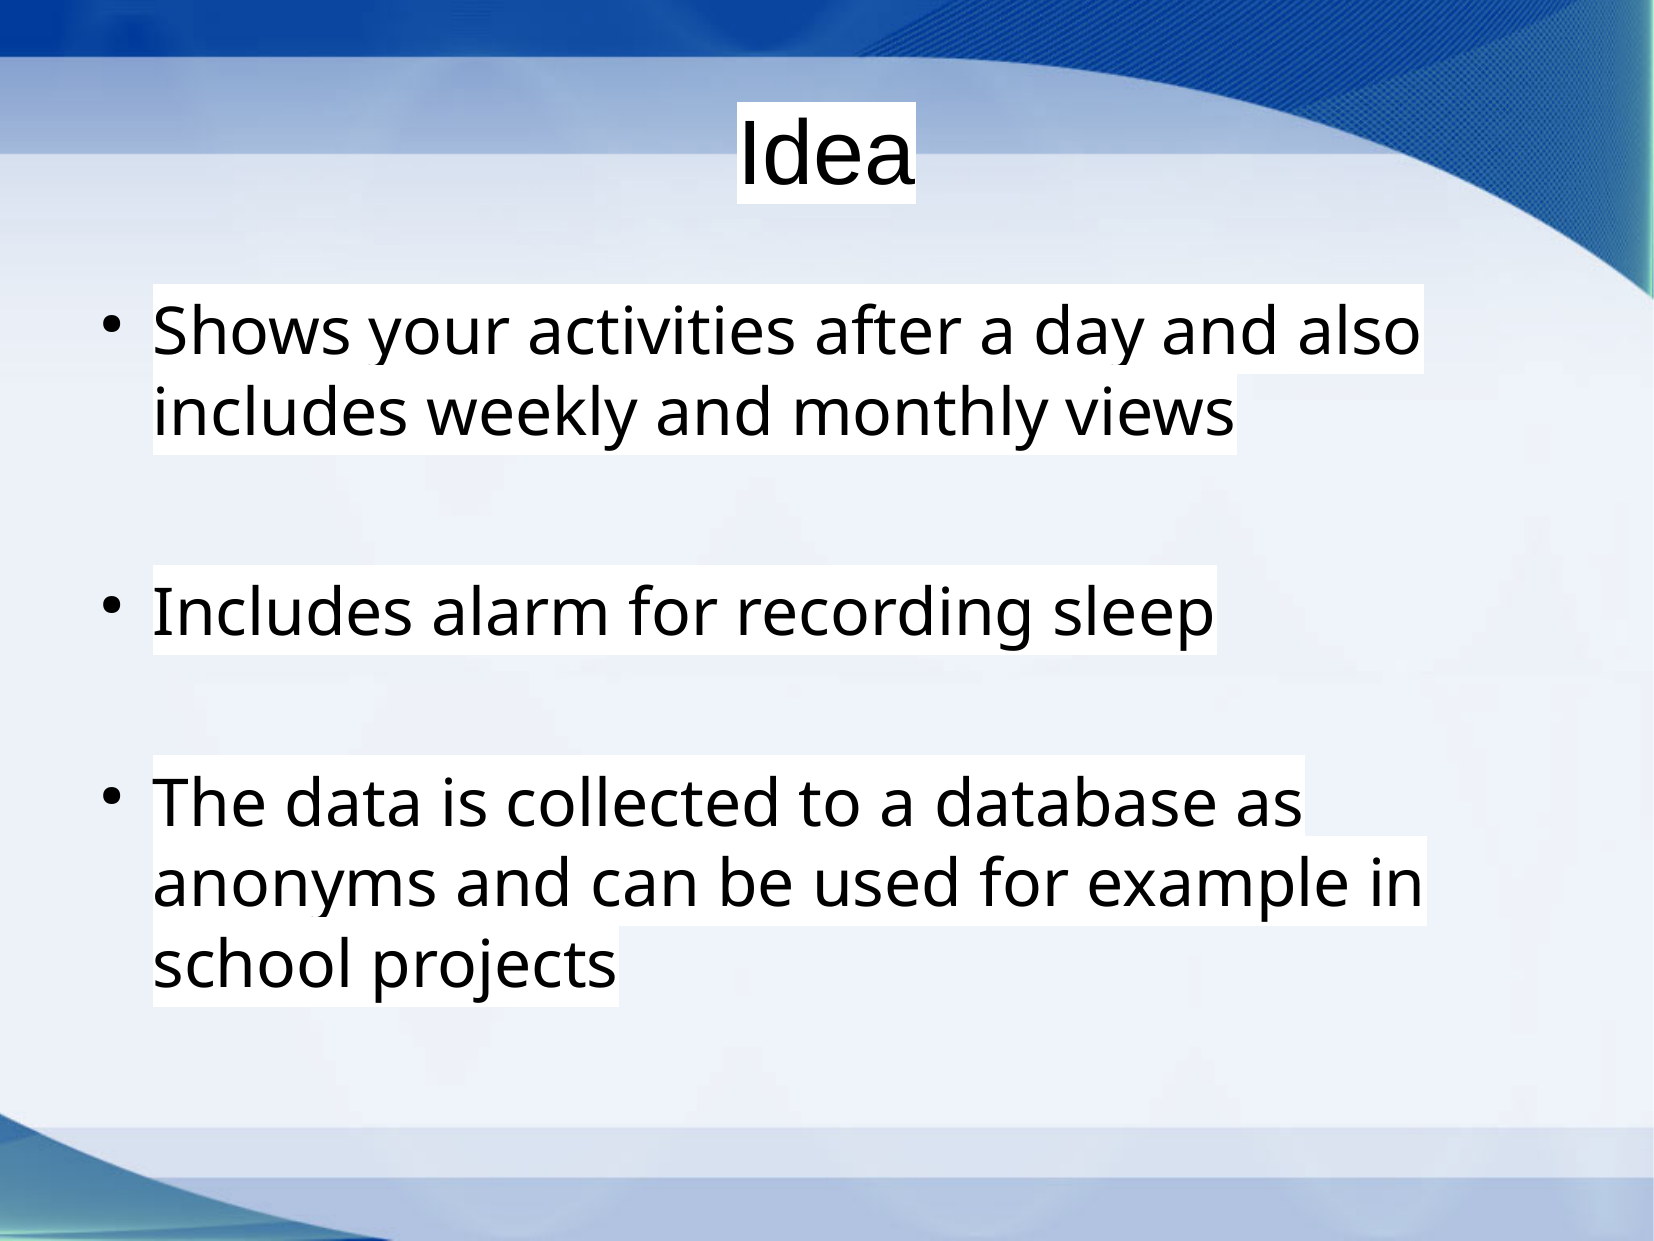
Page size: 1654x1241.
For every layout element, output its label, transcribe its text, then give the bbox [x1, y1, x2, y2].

title Idea [82, 49, 1571, 257]
picture [0, 0, 1654, 1241]
list Shows your activities after a day and also includes weekly and monthly views Includes alarm for recording sleep The data is collected to a database as anonyms and can be used for example in school projects [82, 290, 1571, 1010]
